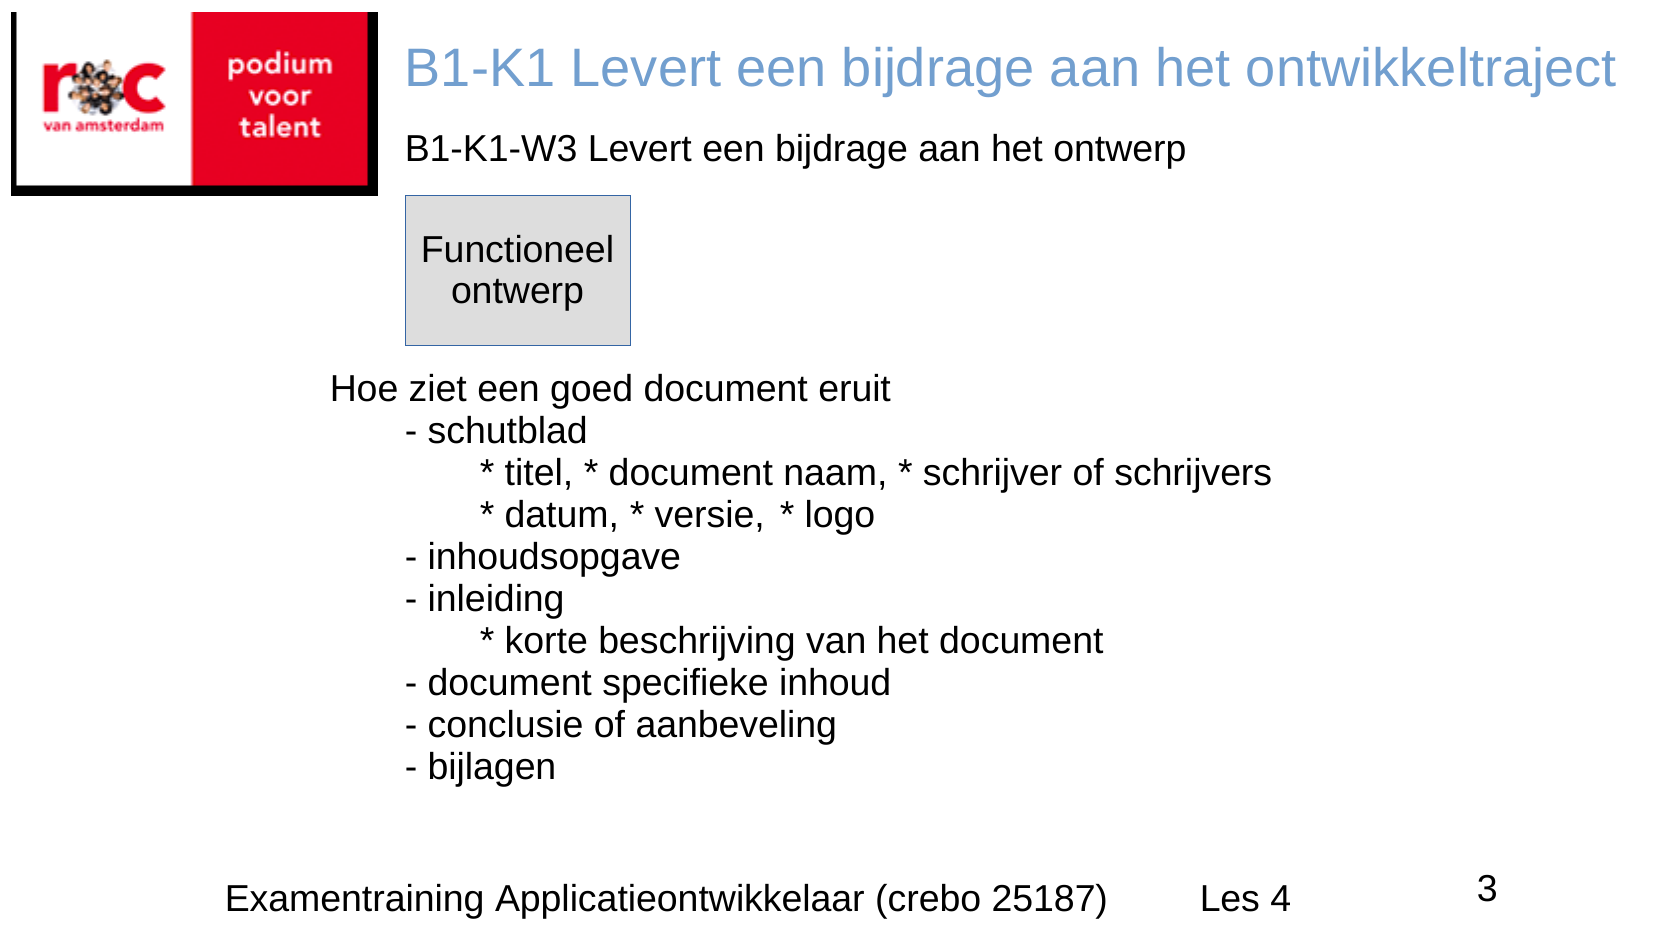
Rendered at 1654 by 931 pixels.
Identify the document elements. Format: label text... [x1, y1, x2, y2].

text_box B1-K1-W3 Levert een bijdrage aan het ontwerp [390, 120, 1486, 219]
text_box Les 4 [1185, 870, 1336, 927]
text_box B1-K1 Levert een bijdrage aan het ontwikkeltraject [390, 30, 1654, 166]
text_box Examentraining Applicatieontwikkelaar (crebo 25187) [210, 870, 1141, 927]
text_box <number> [1462, 860, 1654, 931]
text_box Hoe ziet een goed document eruit - schutblad * titel, * document naam, * schrijver of schrijvers * datum, * versie, * logo - inhoudsopgave - inleiding * korte beschrijving van het document - document specifieke inhoud - conclusie of aanbeveling - bijlagen [315, 360, 1411, 811]
text_box Functioneel ontwerp [405, 195, 631, 346]
picture [11, 12, 378, 196]
